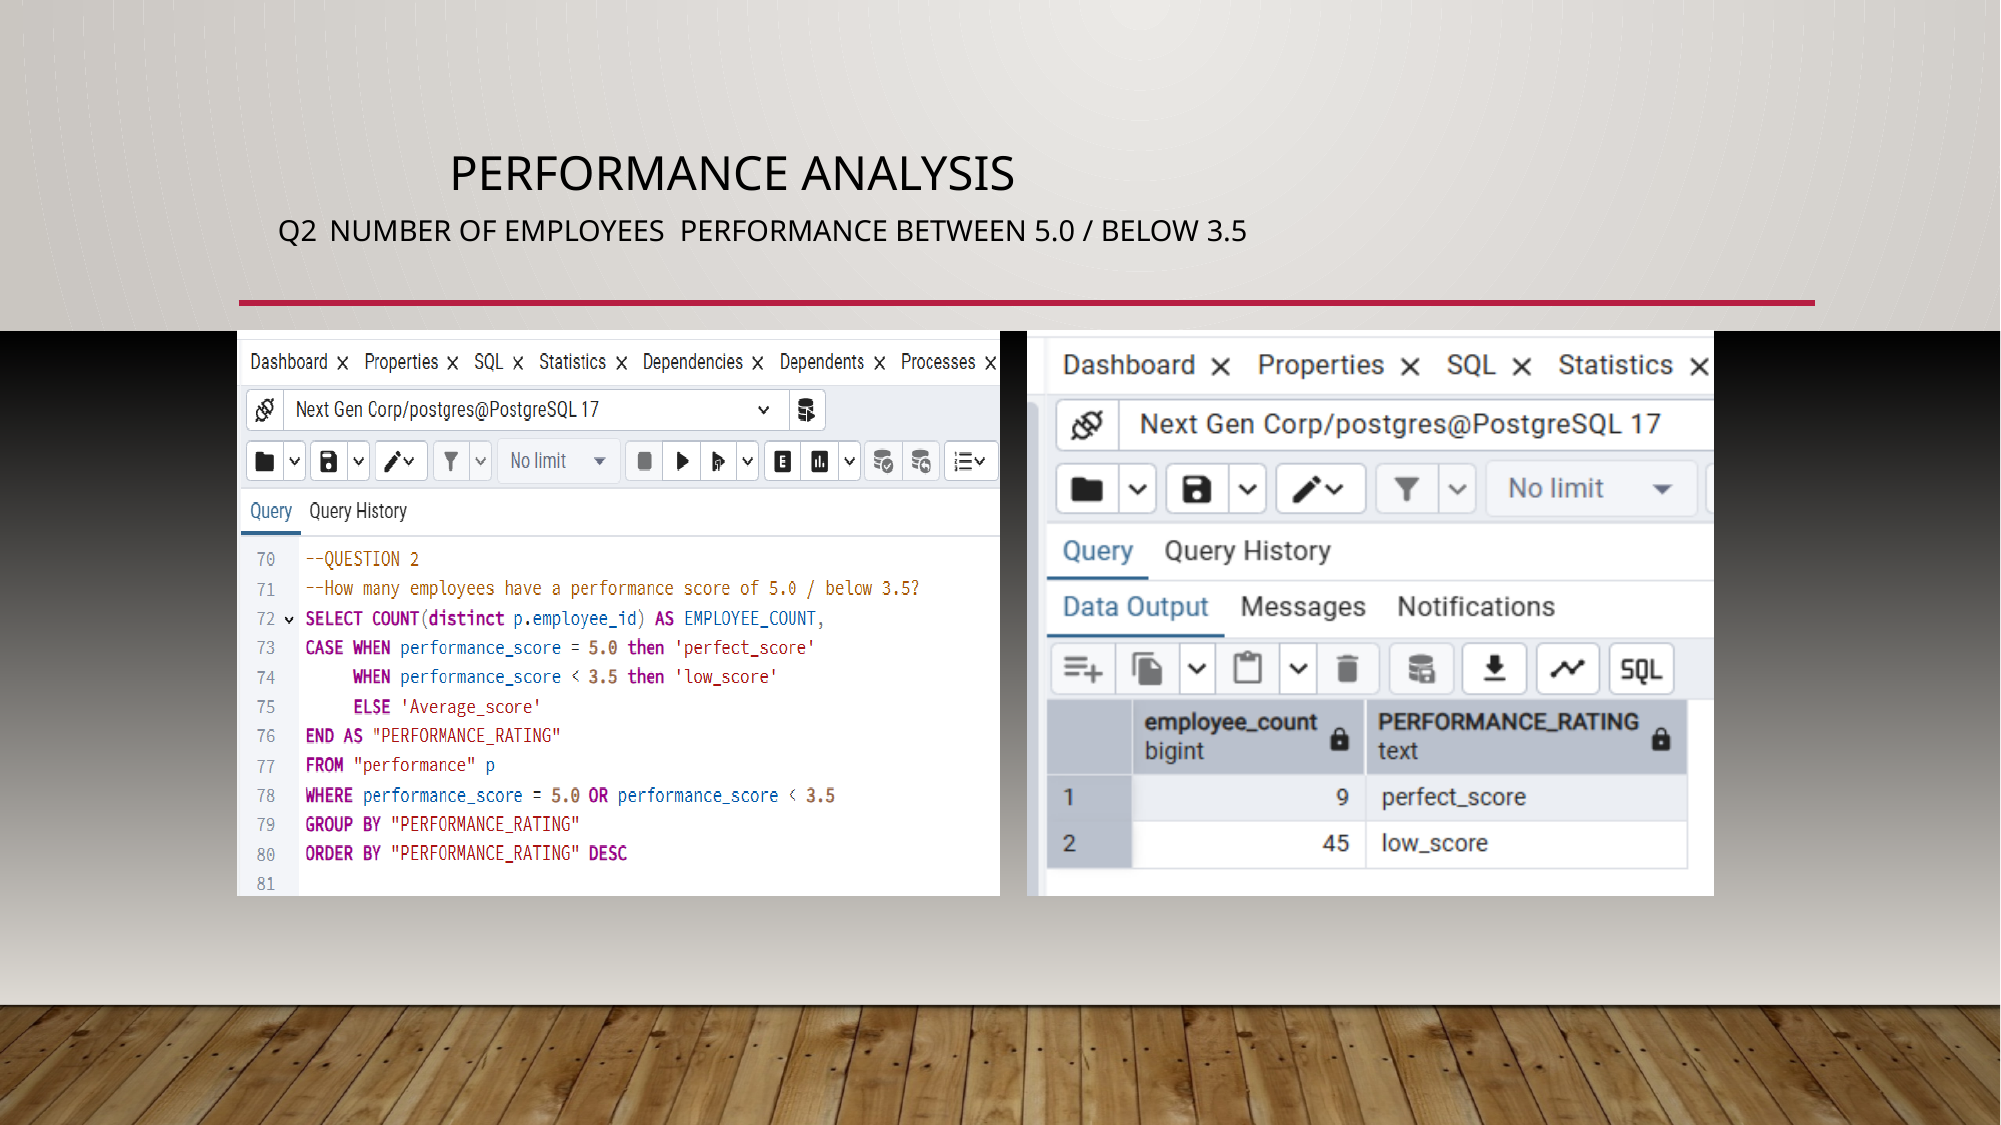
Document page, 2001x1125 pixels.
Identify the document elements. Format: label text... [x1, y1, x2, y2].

picture [1027, 330, 1714, 896]
title Performance Analysis q2 Number of employees performance between 5.0 / below 3.5 [238, 142, 1815, 317]
picture [237, 330, 1000, 896]
